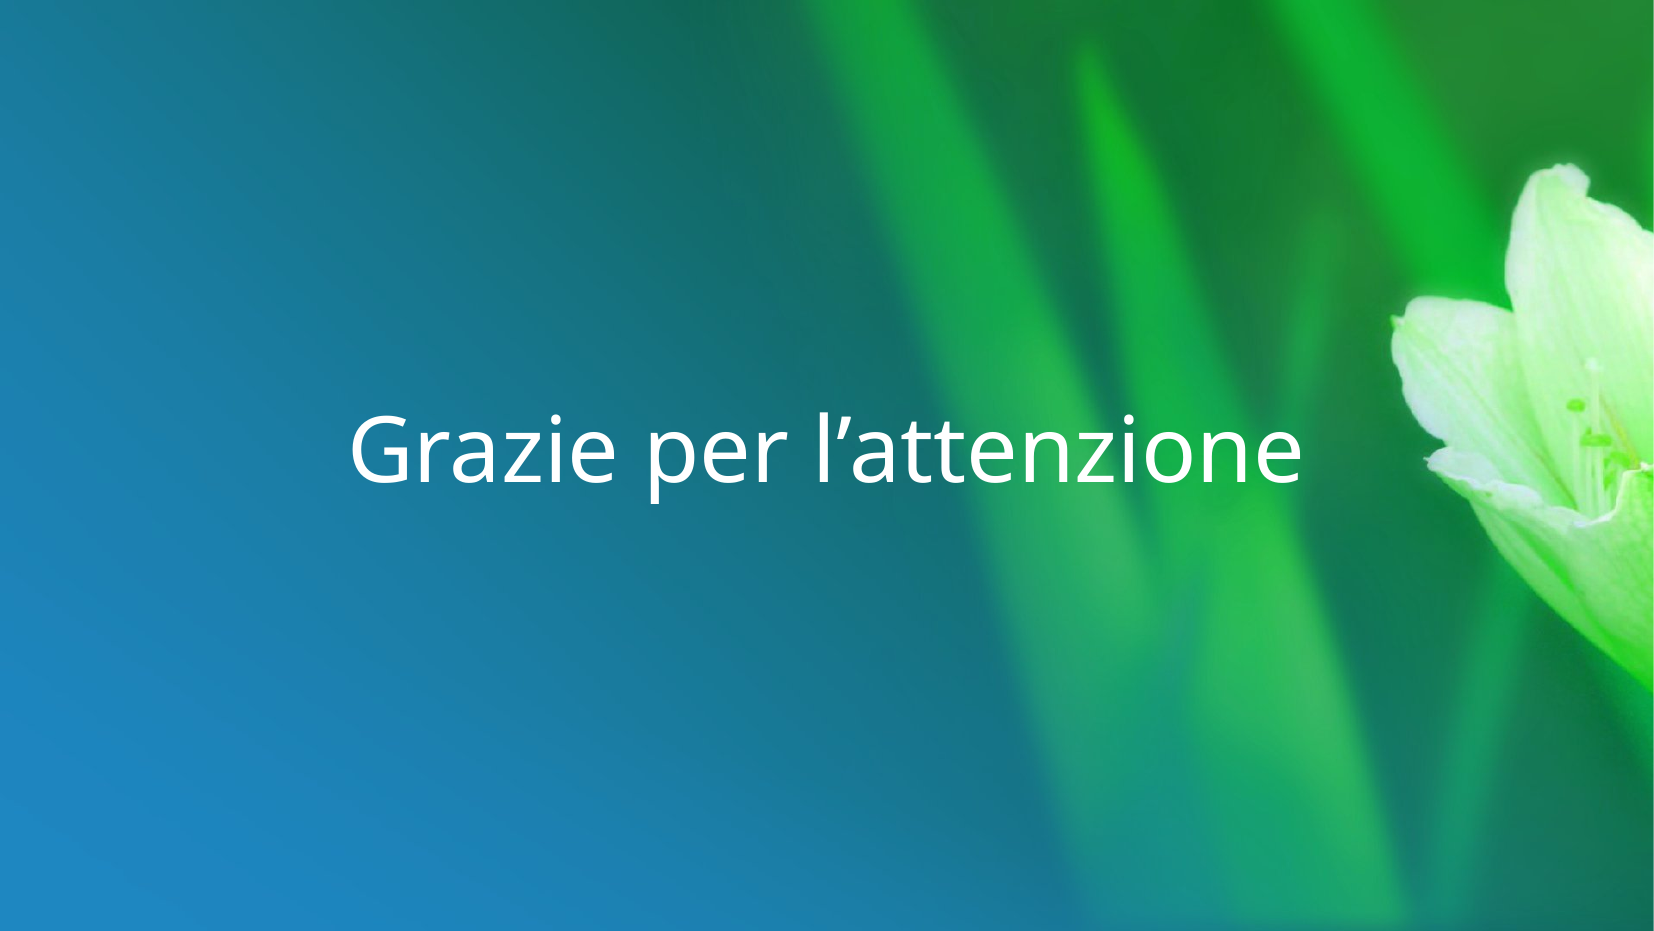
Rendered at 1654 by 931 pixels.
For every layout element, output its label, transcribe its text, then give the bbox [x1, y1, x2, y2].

picture [0, 0, 1654, 931]
text_box Grazie per l’attenzione [82, 383, 1571, 509]
